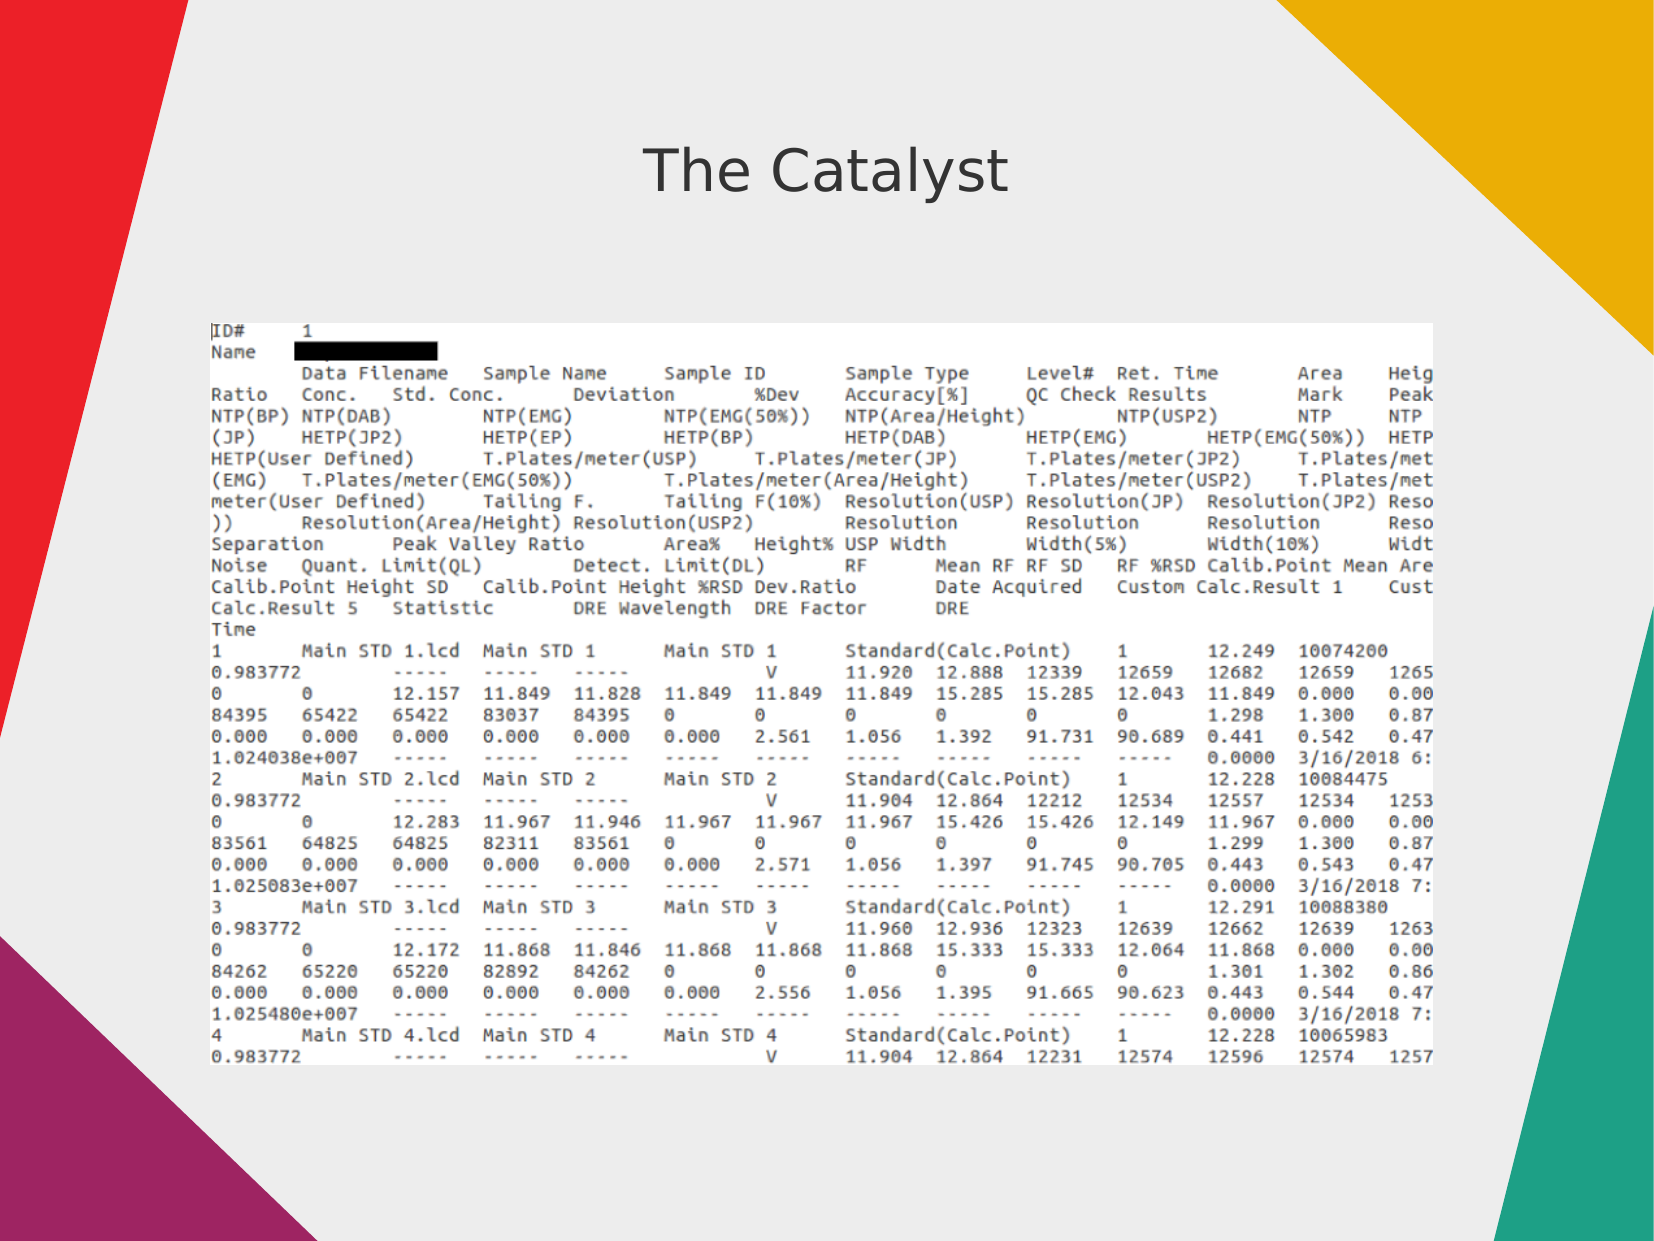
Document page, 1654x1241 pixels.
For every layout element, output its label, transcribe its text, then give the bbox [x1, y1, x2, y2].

picture [210, 323, 1433, 1066]
title The Catalyst [114, 73, 1539, 271]
